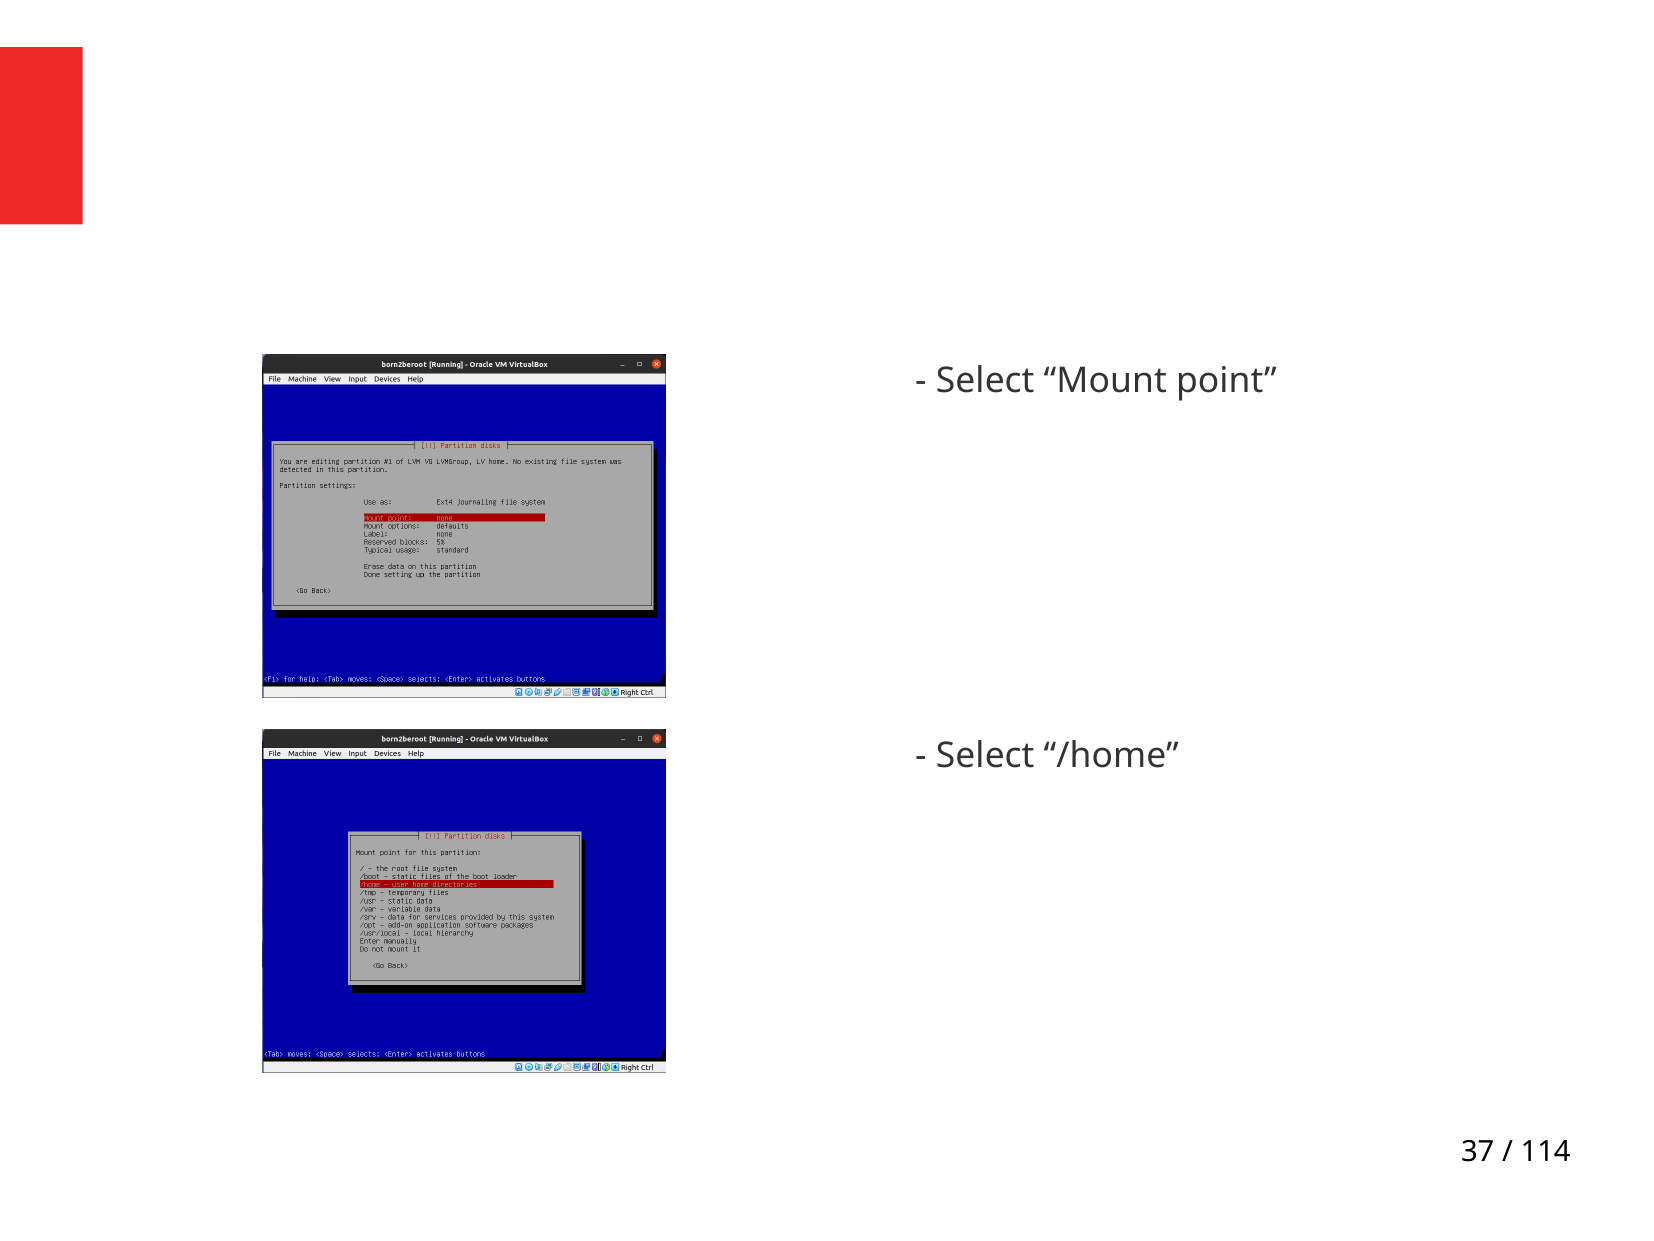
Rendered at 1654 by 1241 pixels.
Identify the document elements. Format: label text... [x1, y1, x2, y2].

list - Select “/home” [844, 730, 1536, 1074]
picture [262, 729, 666, 1074]
picture [262, 354, 666, 698]
list - Select “Mount point” [844, 354, 1536, 698]
